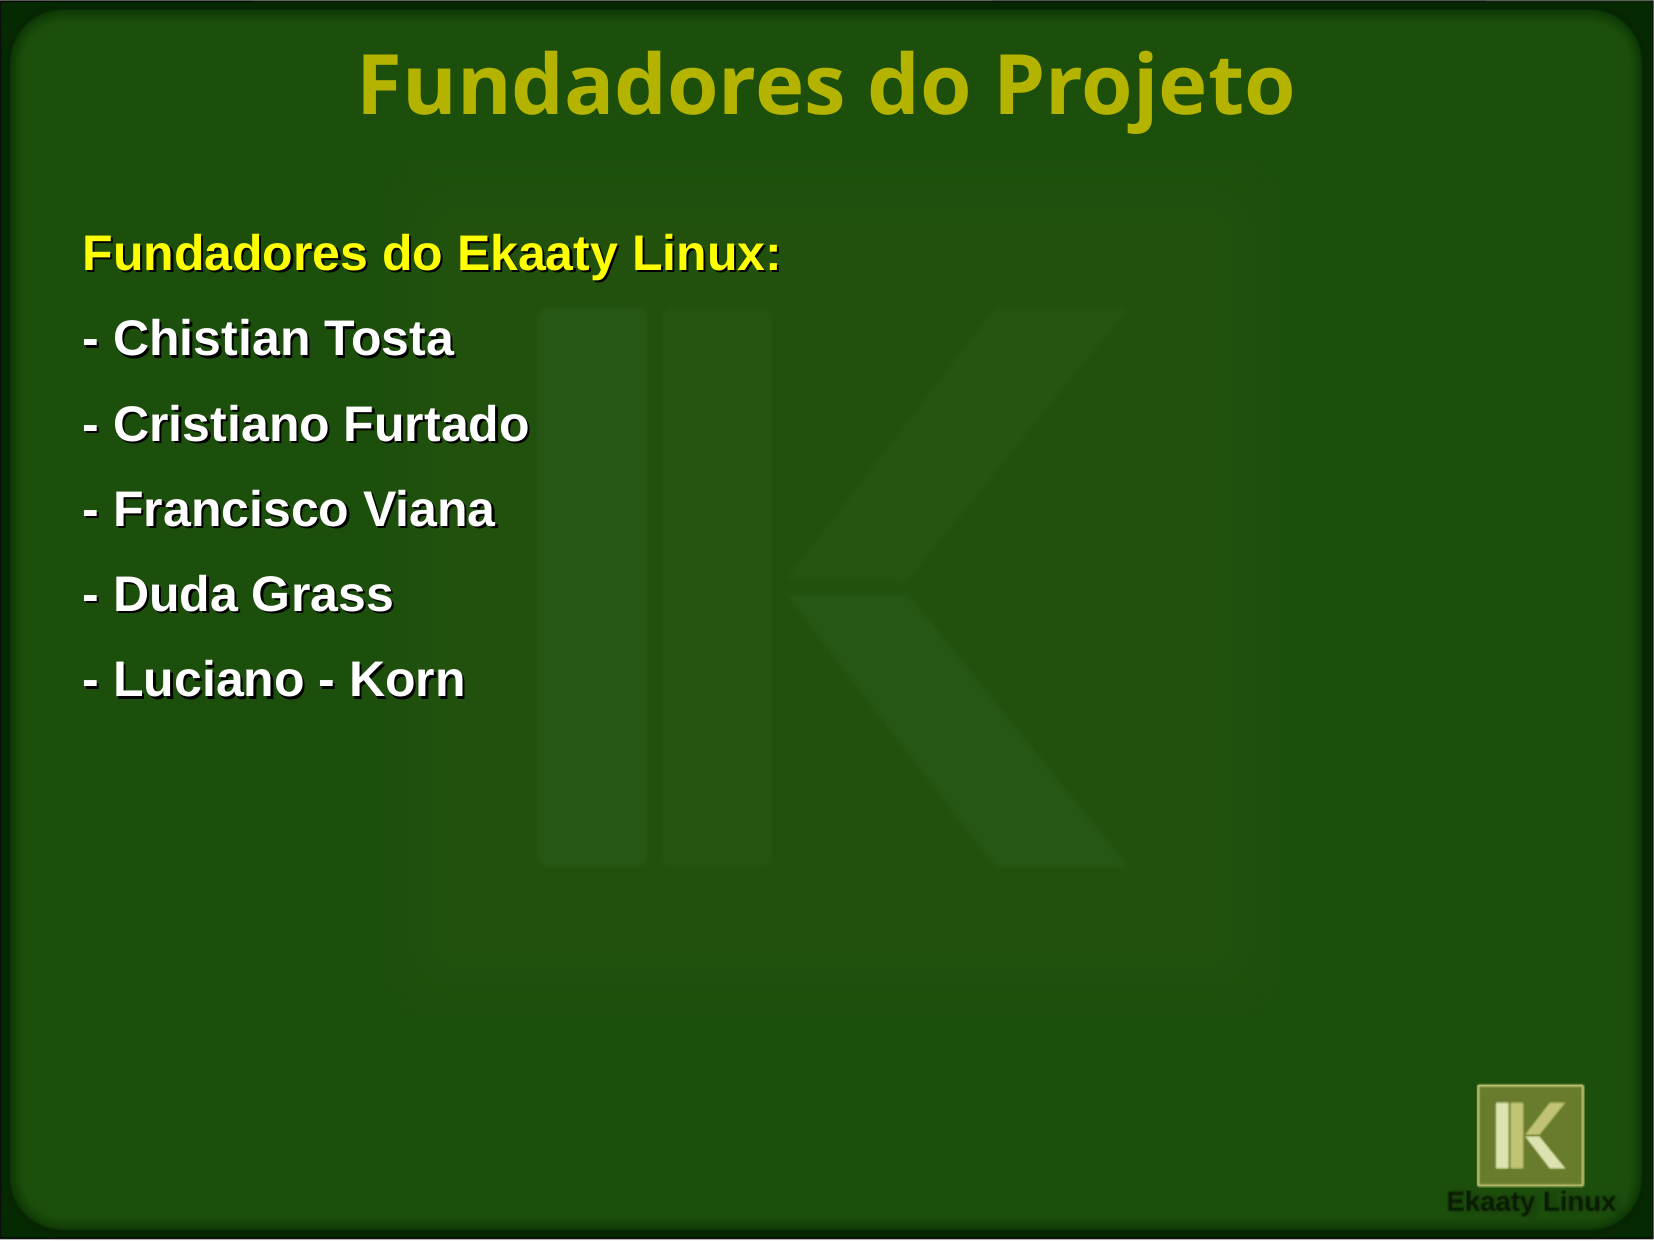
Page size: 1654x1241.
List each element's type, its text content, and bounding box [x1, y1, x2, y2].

title Fundadores do Projeto [38, 16, 1615, 148]
list Fundadores do Ekaaty Linux: - Chistian Tosta - Cristiano Furtado - Francisco Viana - Duda Grass - Luciano - Korn [82, 225, 1654, 1028]
picture [0, 0, 1654, 1241]
